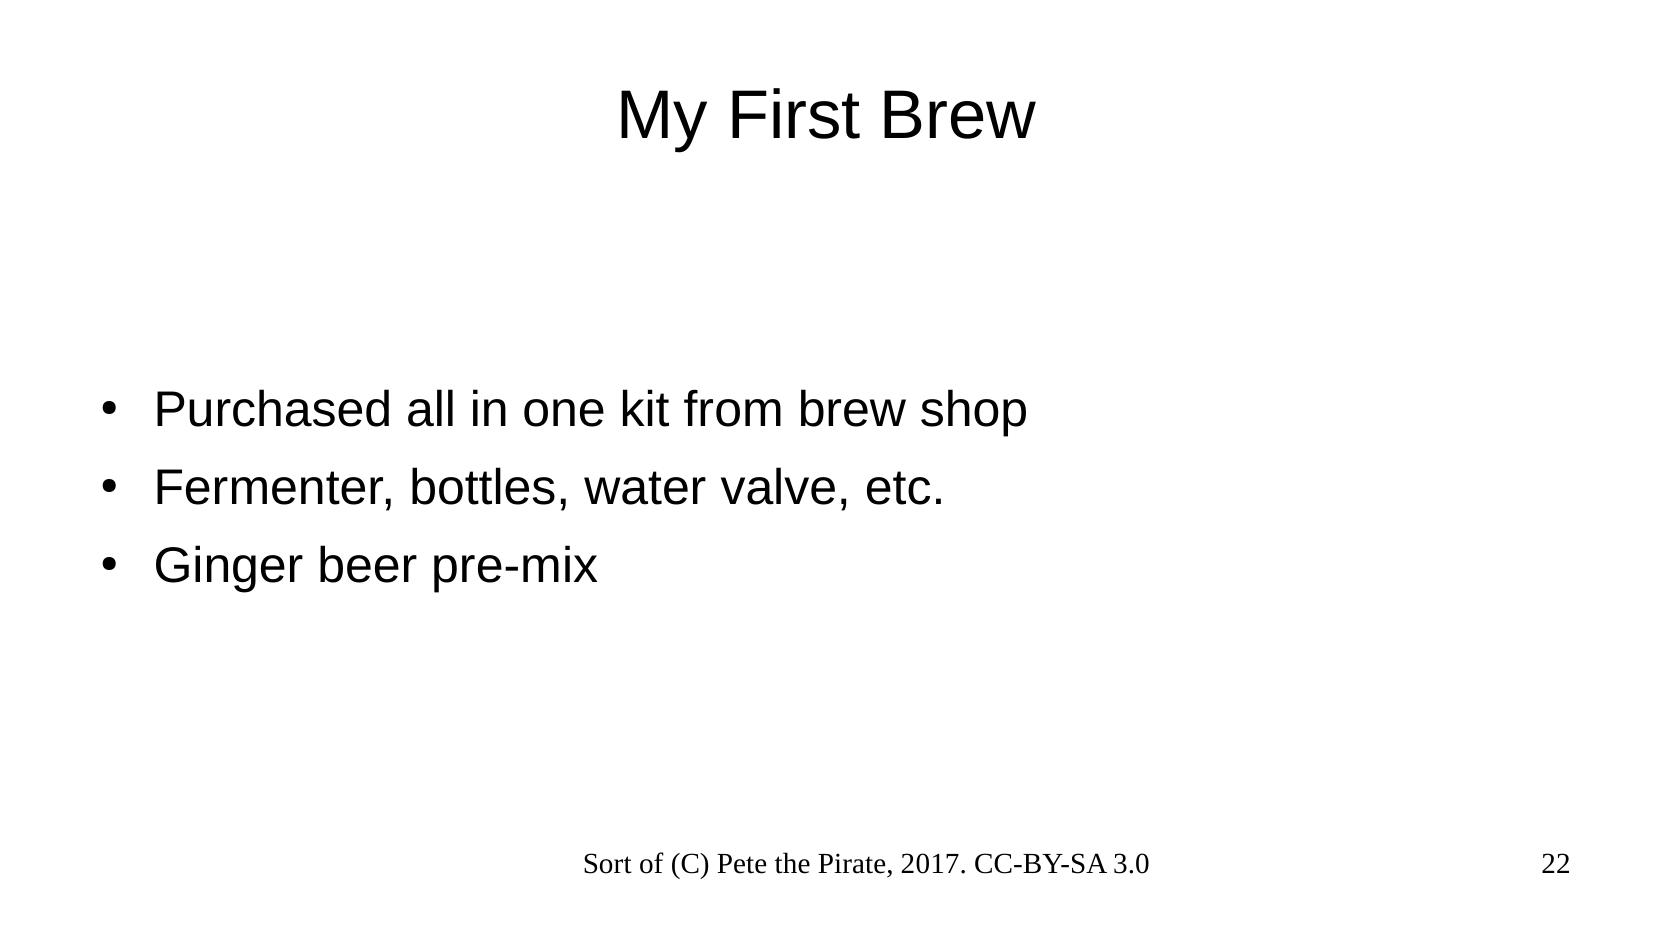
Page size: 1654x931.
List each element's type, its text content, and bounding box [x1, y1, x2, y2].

list Purchased all in one kit from brew shop Fermenter, bottles, water valve, etc. Ginger beer pre-mix [82, 217, 1571, 757]
title My First Brew [82, 37, 1571, 193]
